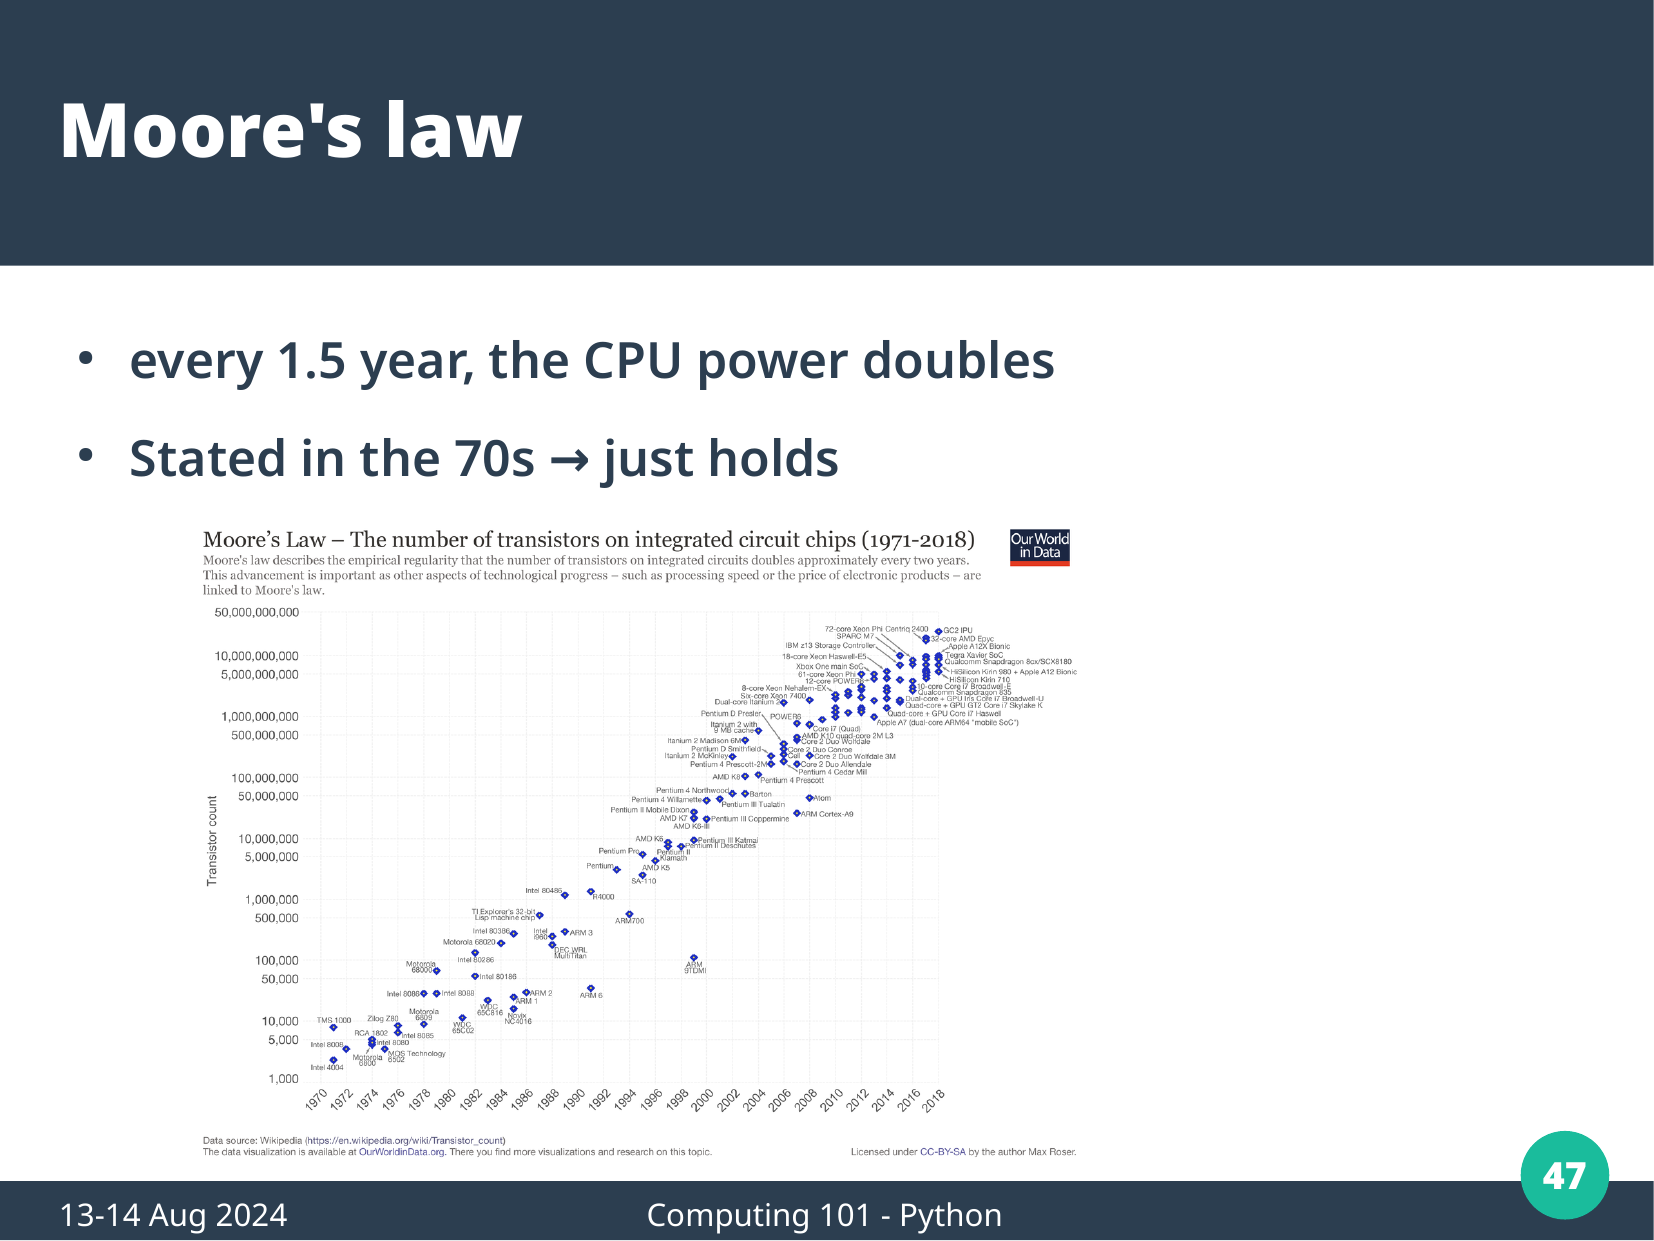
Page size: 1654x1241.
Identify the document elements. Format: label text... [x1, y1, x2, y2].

picture [197, 524, 1081, 1163]
list every 1.5 year, the CPU power doubles Stated in the 70s → just holds [59, 324, 1595, 1152]
title Moore's law [59, 49, 1595, 207]
